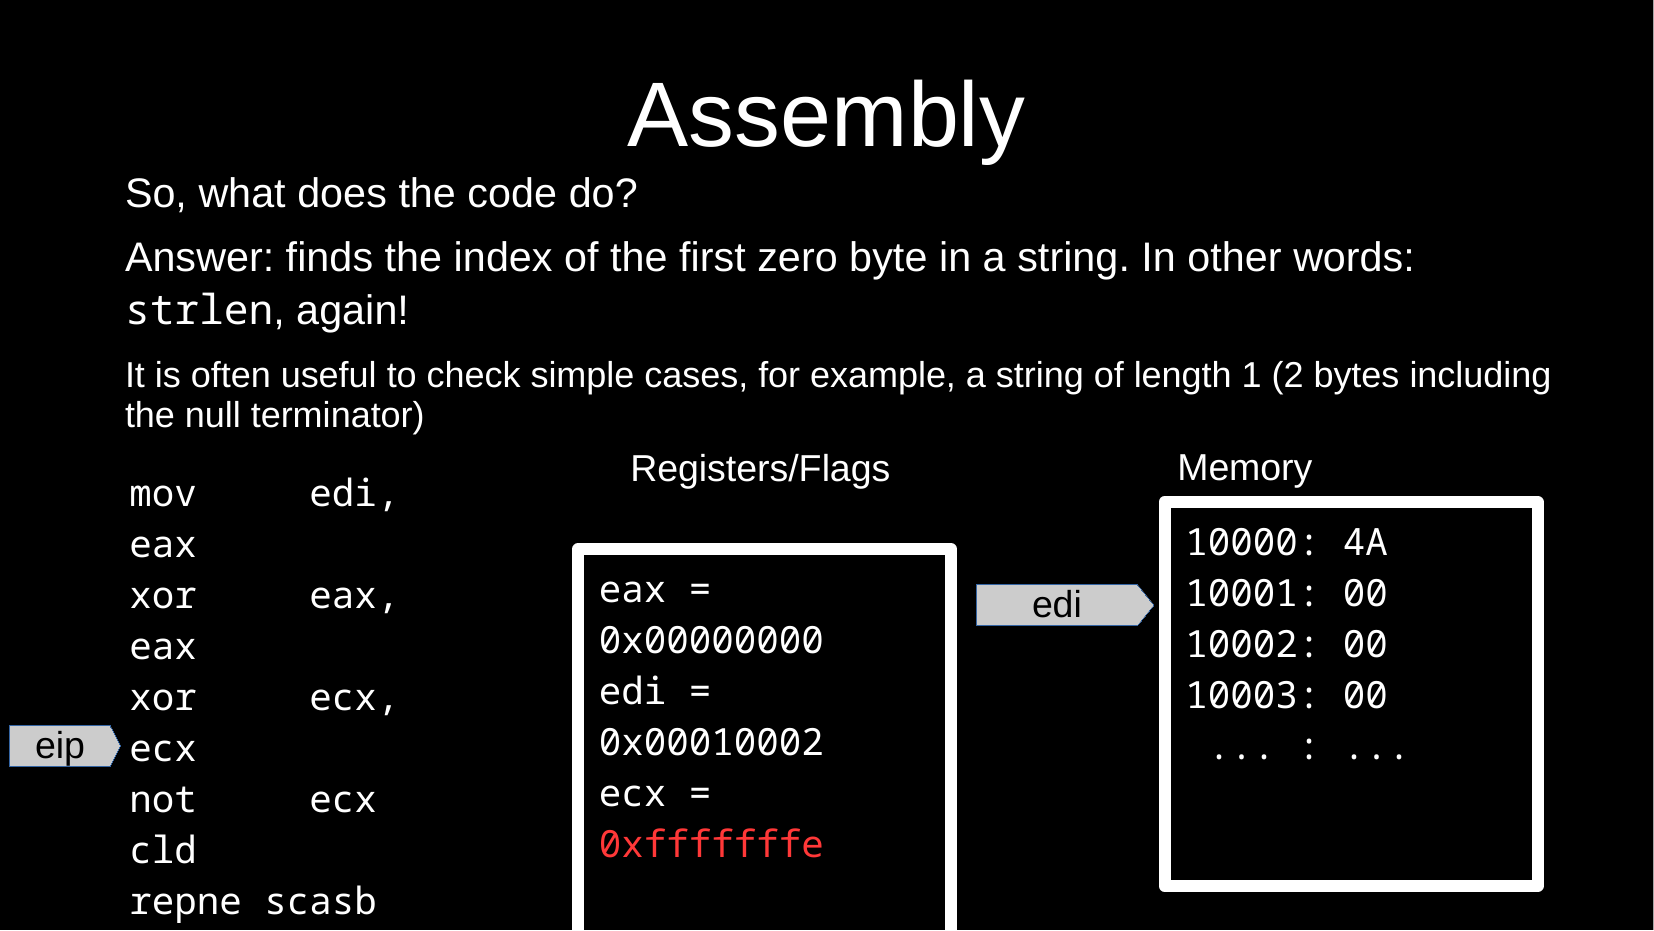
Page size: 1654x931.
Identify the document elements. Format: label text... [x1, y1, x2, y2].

text_box eip [9, 725, 121, 767]
text_box 10000: 4A 10001: 00 10002: 00 10003: 00 ... : ... [1164, 501, 1538, 792]
text_box Registers/Flags [615, 440, 916, 498]
list So, what does the code do? Answer: finds the index of the first zero byte in a string. In other words: strlen, again! It is often useful to check simple cases, for example, a string of length 1 (2 bytes including the null terminator) [80, 170, 1570, 441]
title Assembly [82, 37, 1571, 193]
text_box Memory [1162, 439, 1463, 496]
text_box mov edi, eax xor eax, eax xor ecx, ecx not ecx cld repne scasb inc ecx not ecx mov eax, ecx ... [114, 459, 488, 887]
text_box edi [976, 584, 1154, 626]
text_box eax = 0x00000000 edi = 0x00010002 ecx = 0xfffffffe DF: 0 ZF: 0 [578, 549, 952, 764]
